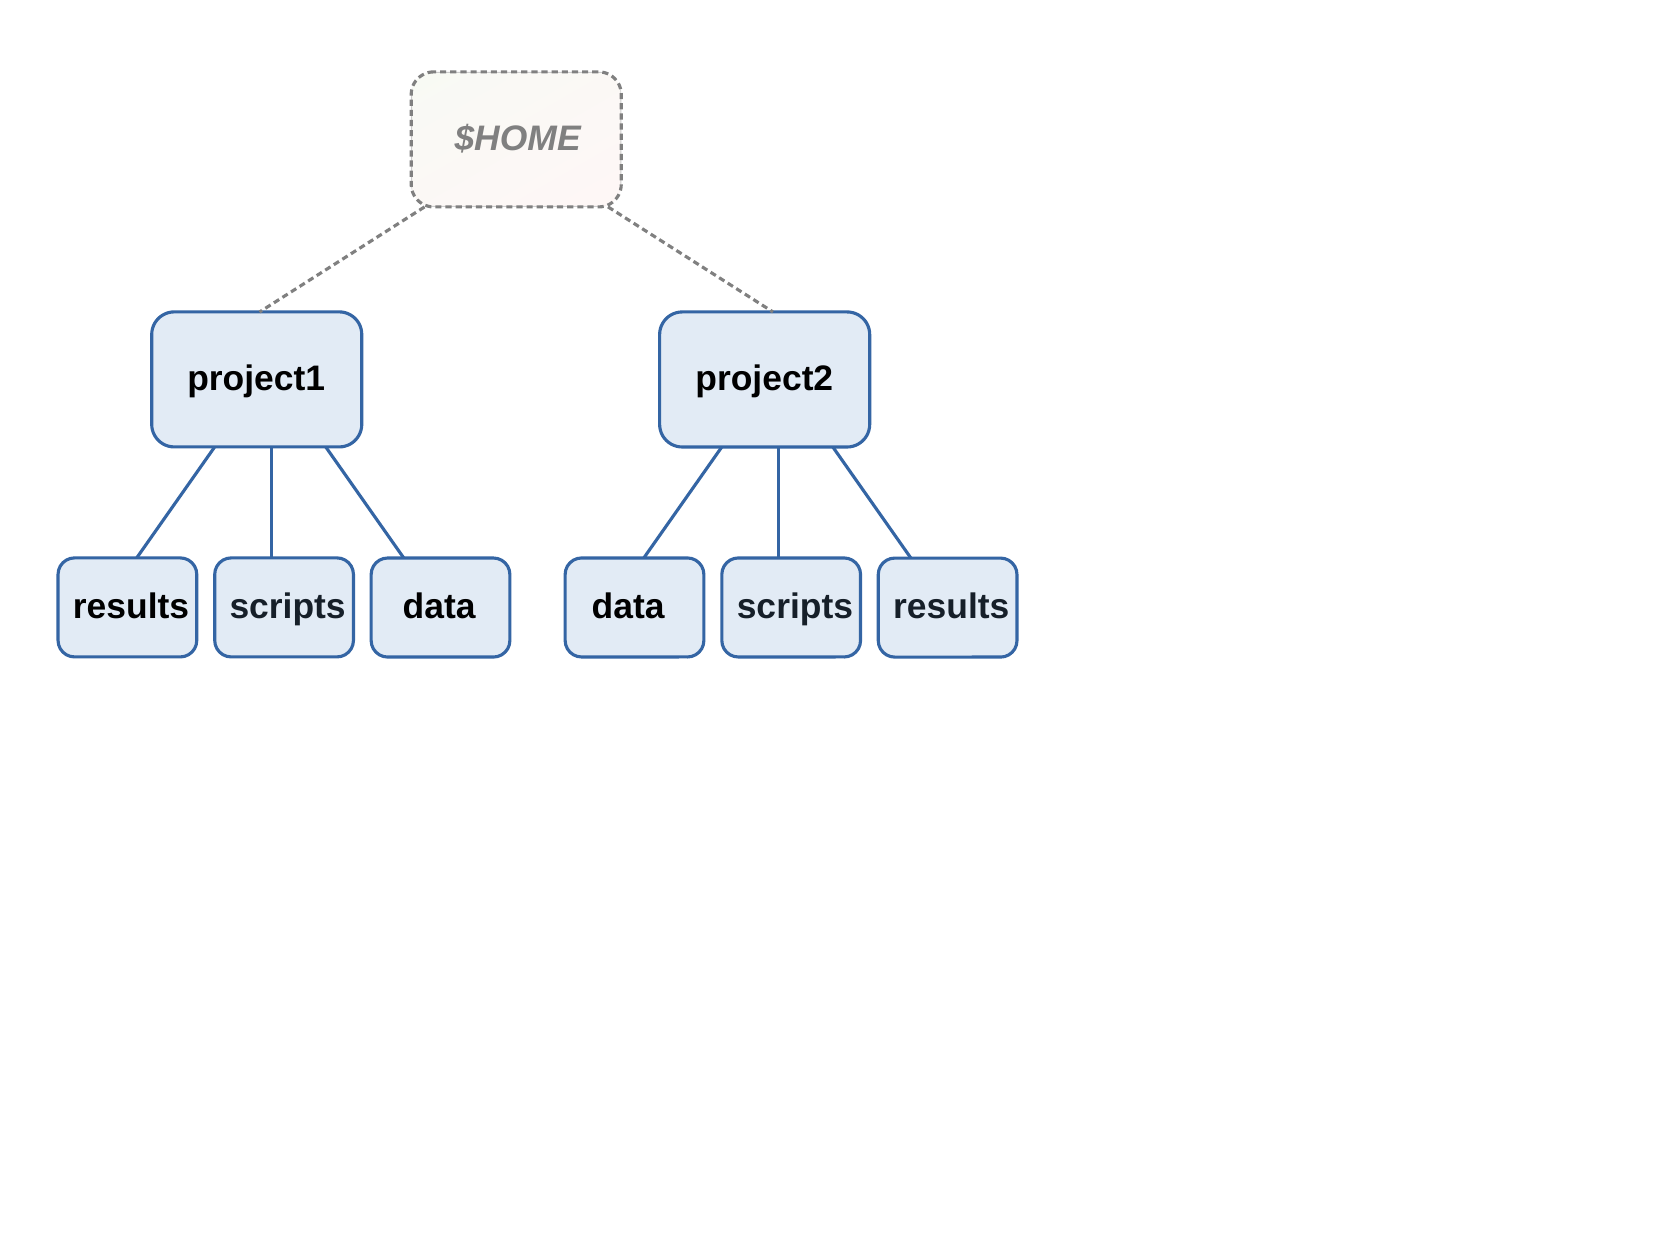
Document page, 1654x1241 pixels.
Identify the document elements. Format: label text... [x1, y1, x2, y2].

text_box [565, 557, 704, 657]
text_box data [387, 579, 497, 637]
text_box [411, 71, 622, 207]
text_box scripts [354, 579, 362, 636]
text_box project2 [680, 351, 870, 446]
text_box data [576, 579, 686, 637]
text_box [371, 558, 510, 658]
text_box [878, 558, 1017, 658]
text_box $HOME [435, 110, 601, 168]
text_box [659, 311, 870, 447]
text_box [58, 557, 197, 579]
text_box [151, 311, 362, 447]
text_box results [58, 579, 215, 674]
text_box results [1017, 579, 1026, 637]
text_box [721, 557, 861, 657]
text_box project1 [172, 350, 346, 446]
text_box [214, 557, 354, 657]
text_box scripts [861, 579, 869, 637]
